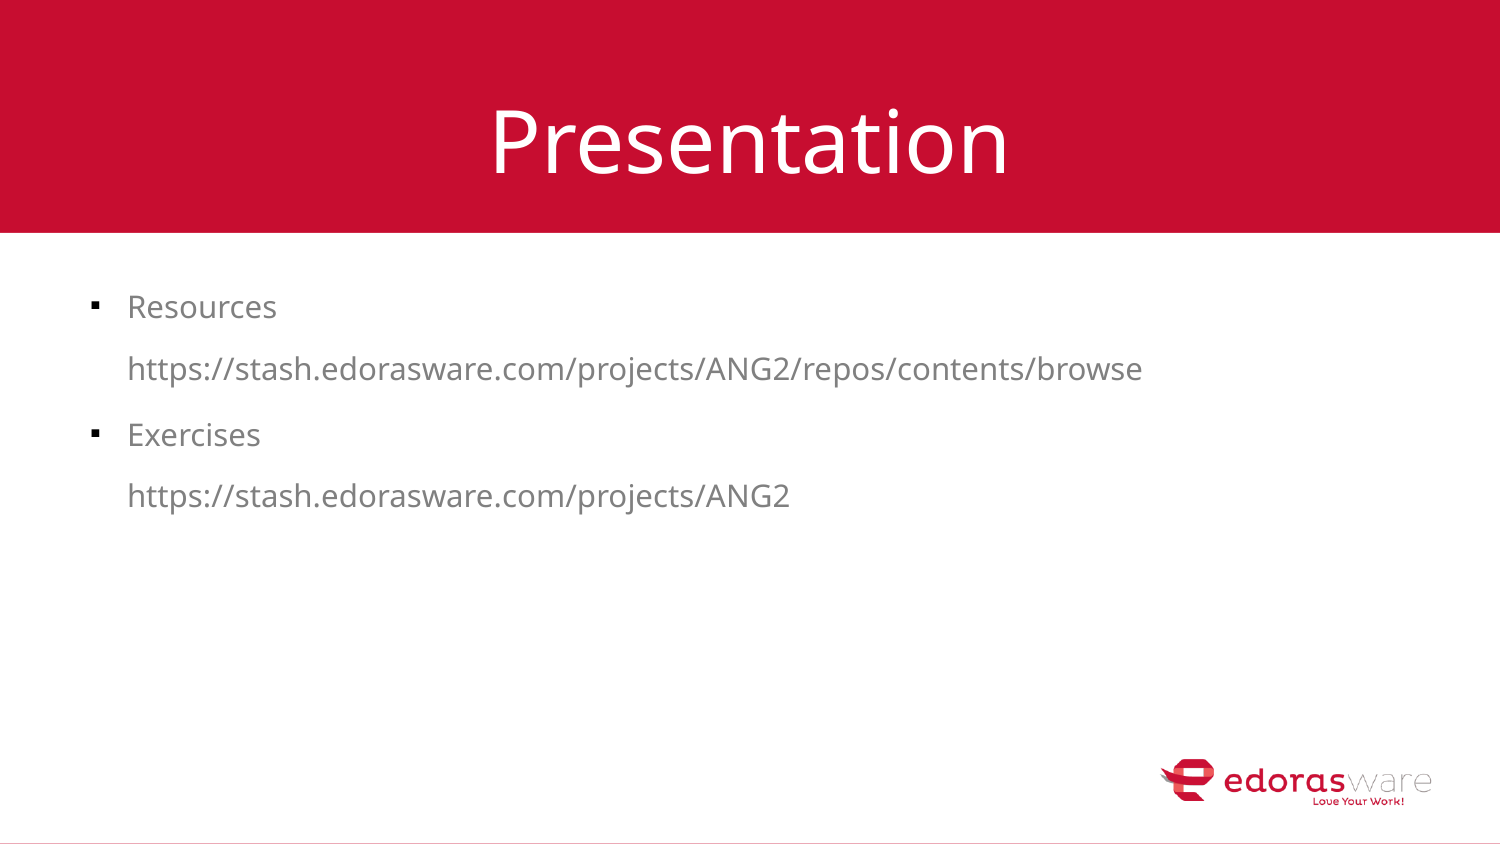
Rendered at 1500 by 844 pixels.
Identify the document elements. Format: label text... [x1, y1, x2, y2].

title Presentation [75, 45, 1425, 233]
list Resources https://stash.edorasware.com/projects/ANG2/repos/contents/browse Exercises https://stash.edorasware.com/projects/ANG2 [41, 280, 1459, 741]
picture [1151, 748, 1436, 815]
